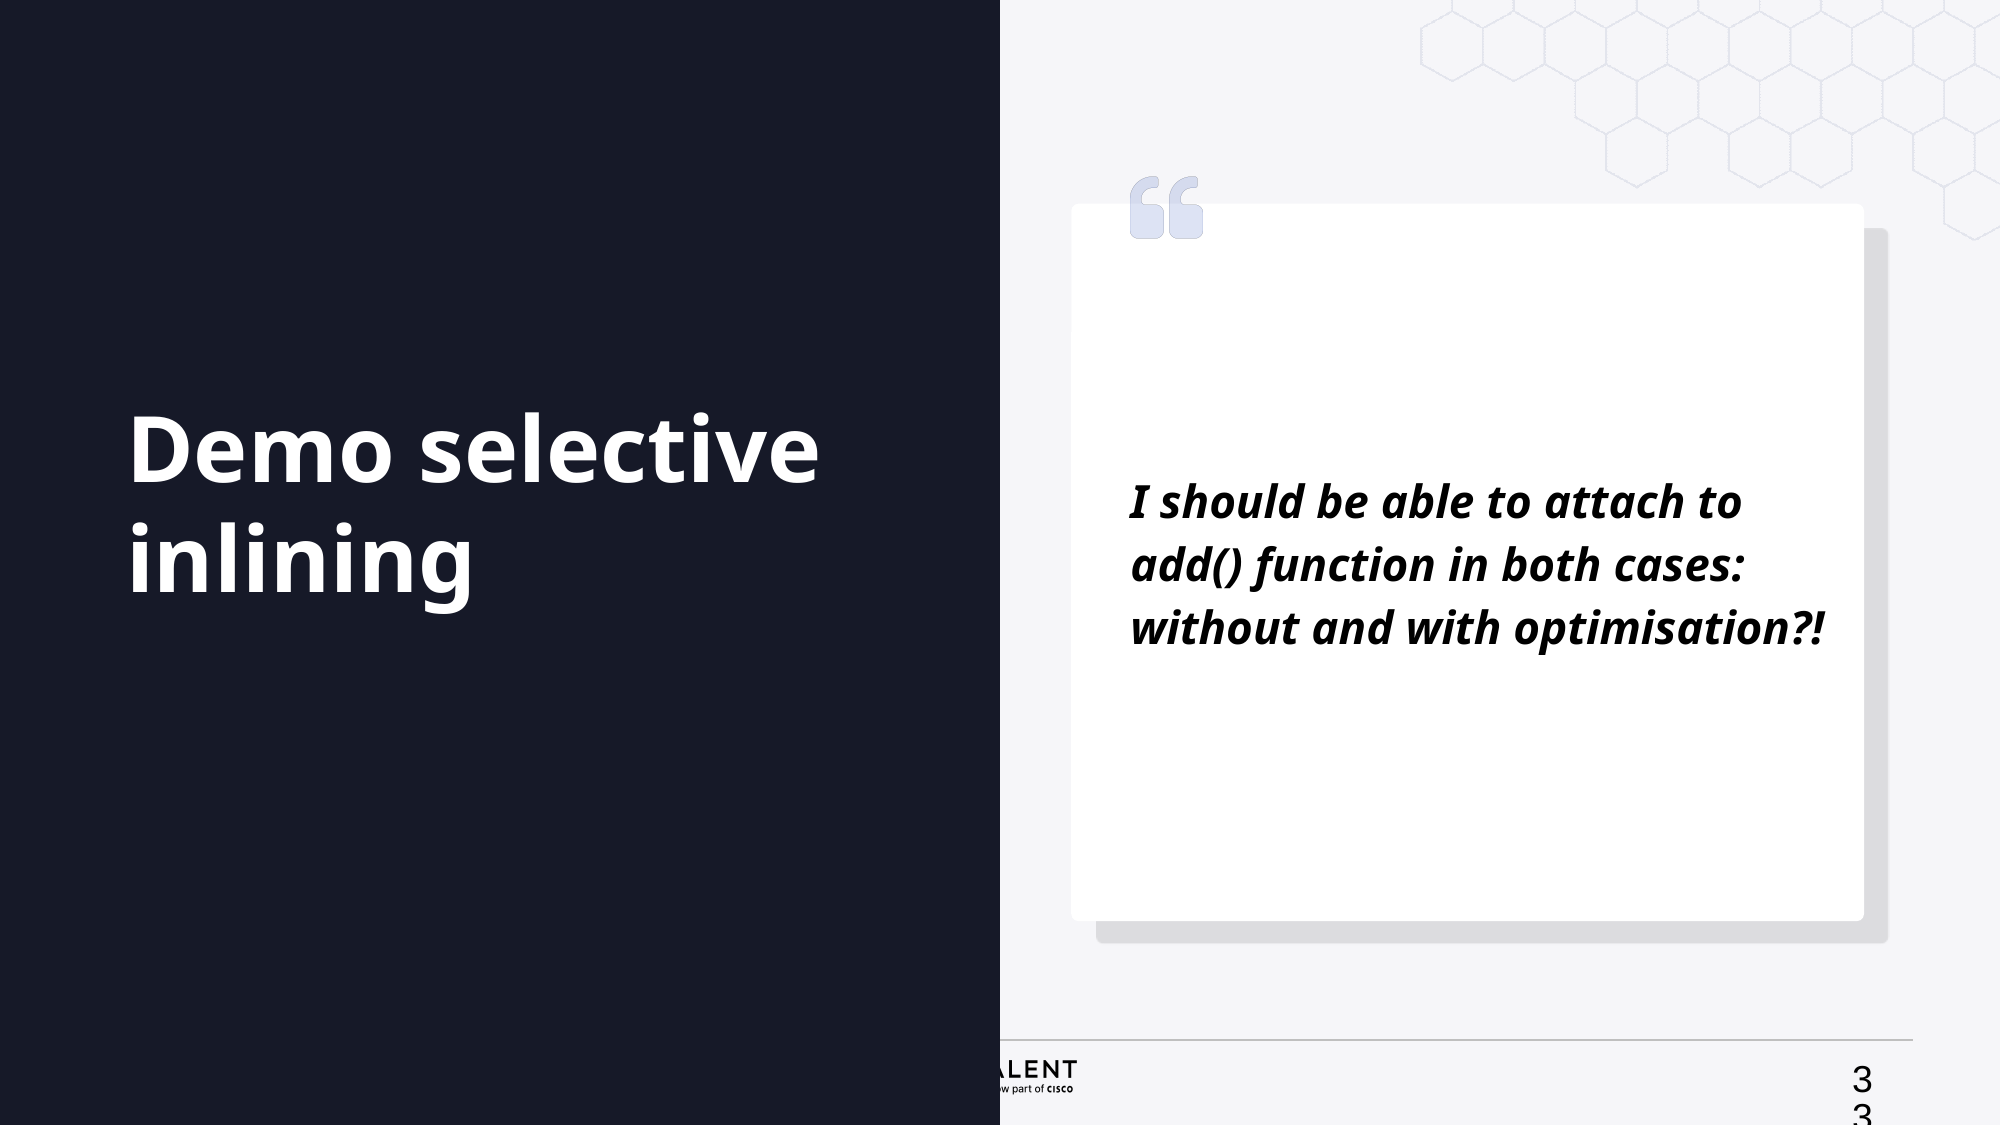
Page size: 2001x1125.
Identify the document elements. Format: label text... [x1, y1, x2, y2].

list Demo selective inlining [110, 383, 871, 621]
picture [1000, 0, 2000, 1125]
list I should be able to attach to add() function in both cases: without and with optimisation?! [1115, 321, 1849, 797]
